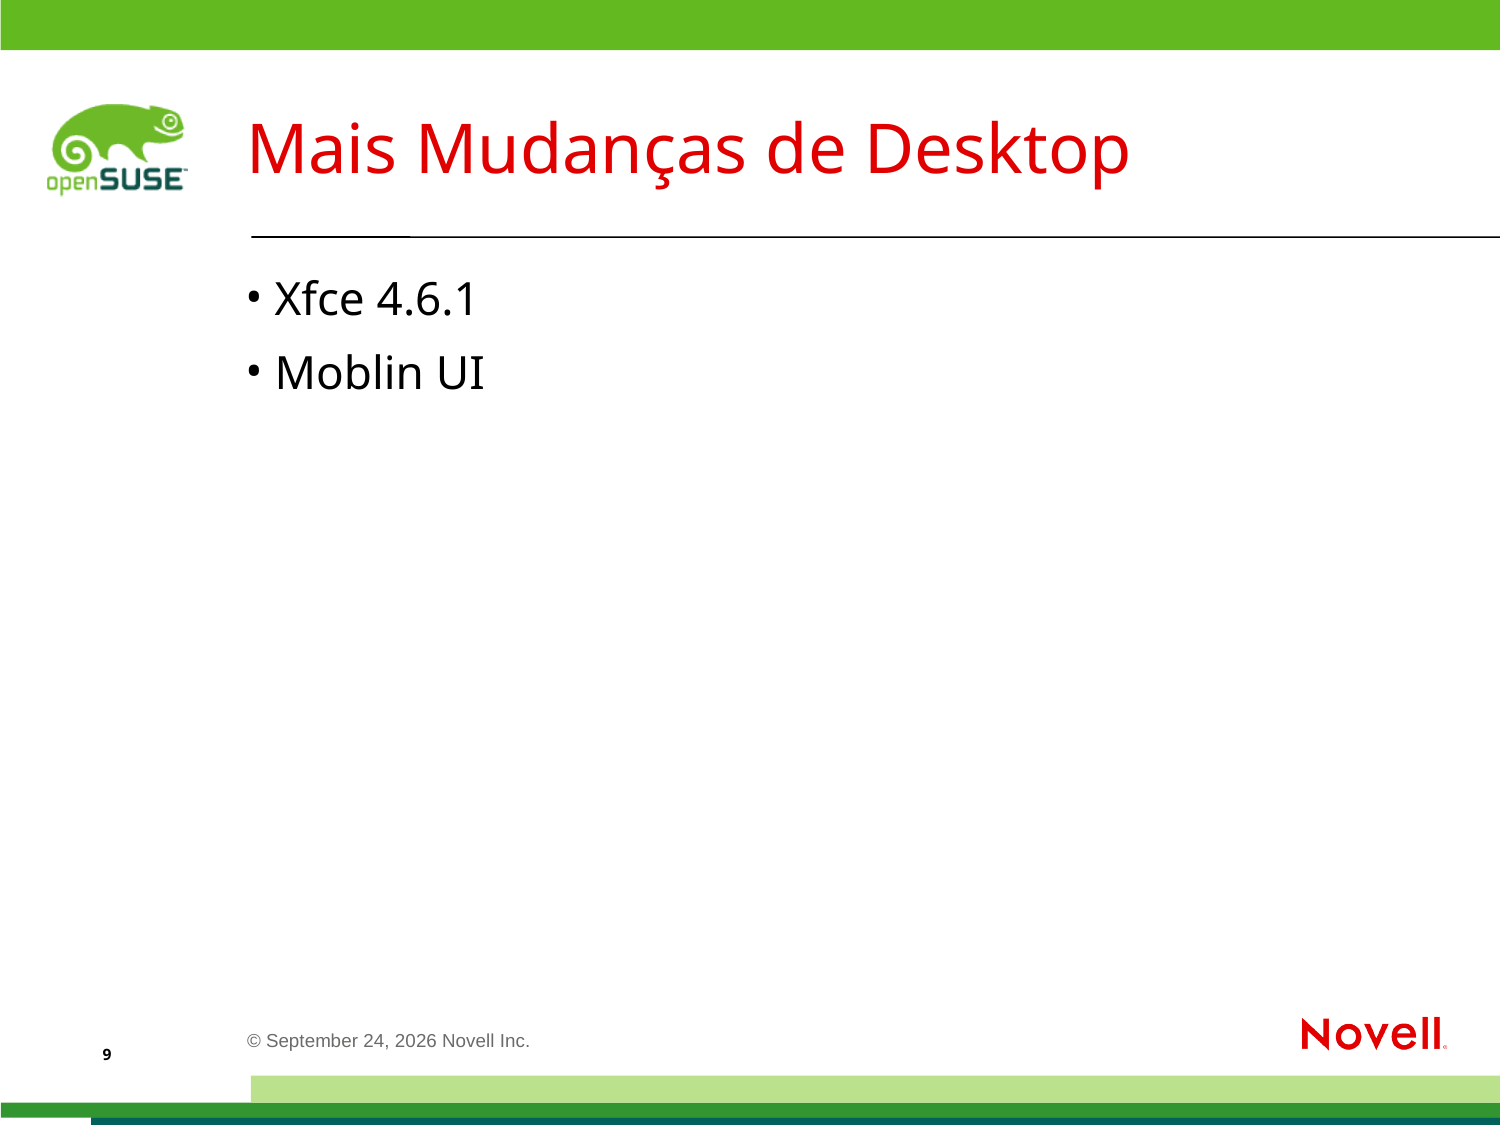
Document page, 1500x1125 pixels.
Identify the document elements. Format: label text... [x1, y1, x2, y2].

picture [1295, 1011, 1453, 1056]
list Xfce 4.6.1 Moblin UI [245, 267, 1458, 1010]
picture [47, 104, 188, 197]
title Mais Mudanças de Desktop [246, 68, 1409, 231]
